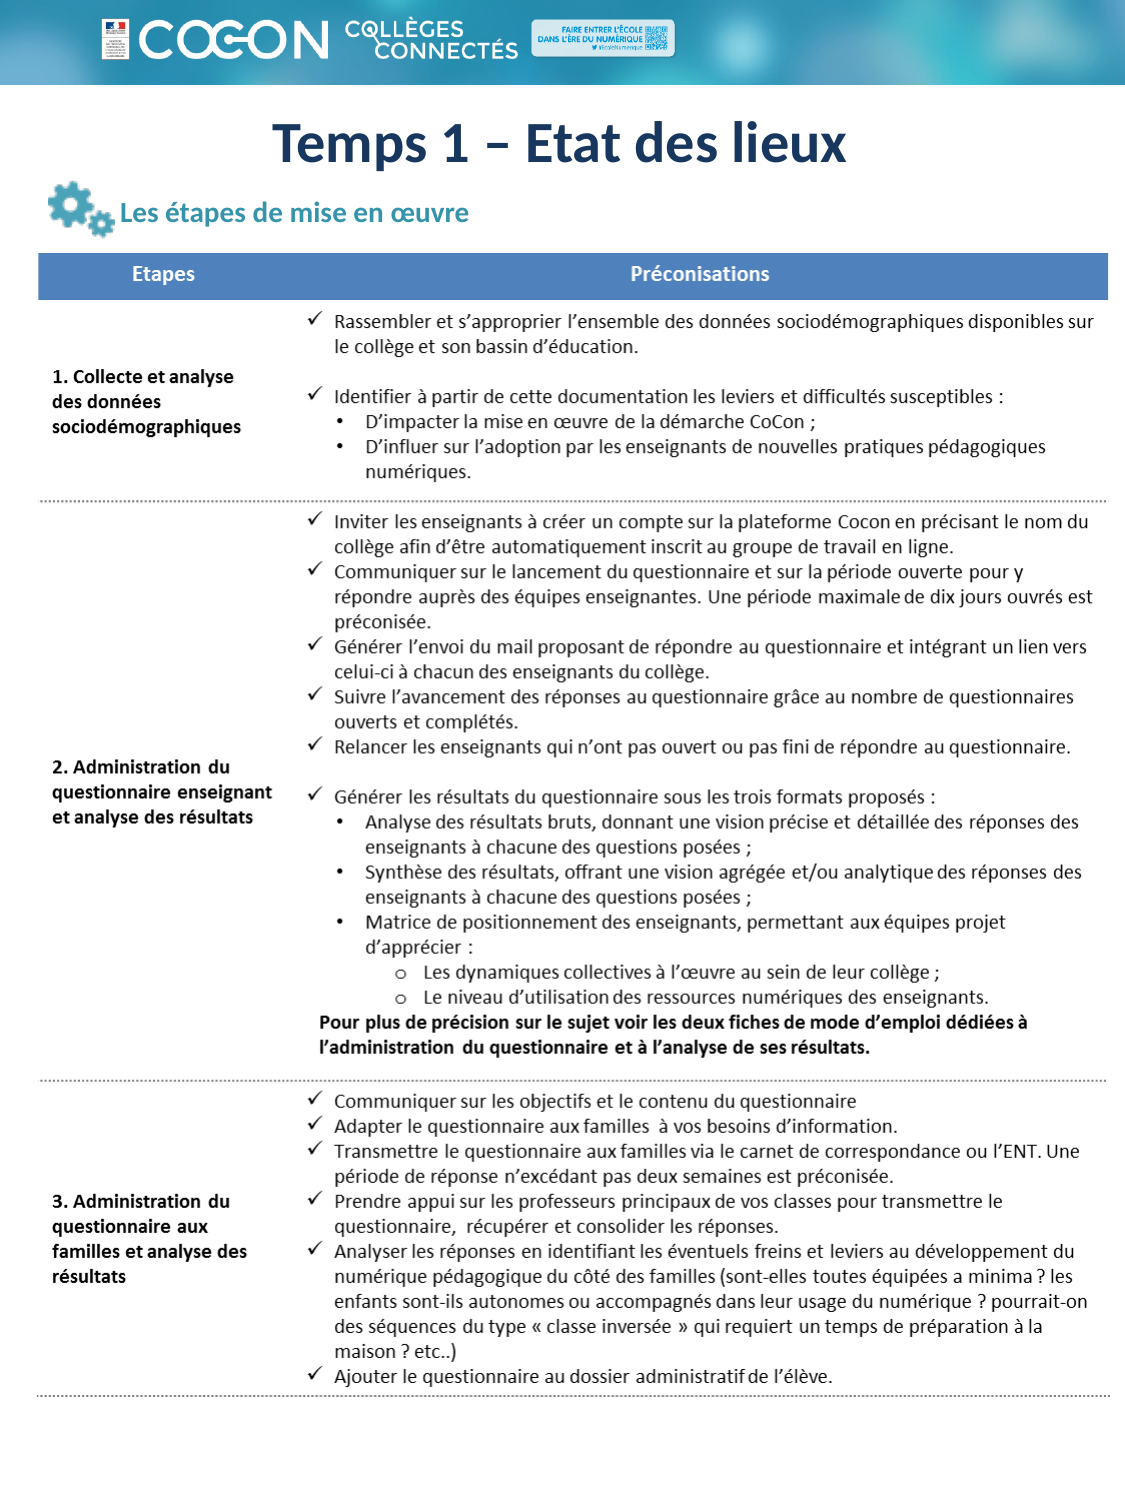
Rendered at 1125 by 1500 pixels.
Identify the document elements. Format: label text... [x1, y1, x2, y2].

picture [48, 178, 115, 244]
picture [37, 252, 1110, 1402]
title Temps 1 – Etat des lieux [0, 88, 1125, 190]
text_box Les étapes de mise en œuvre [31, 171, 1109, 236]
picture [0, 0, 1125, 85]
